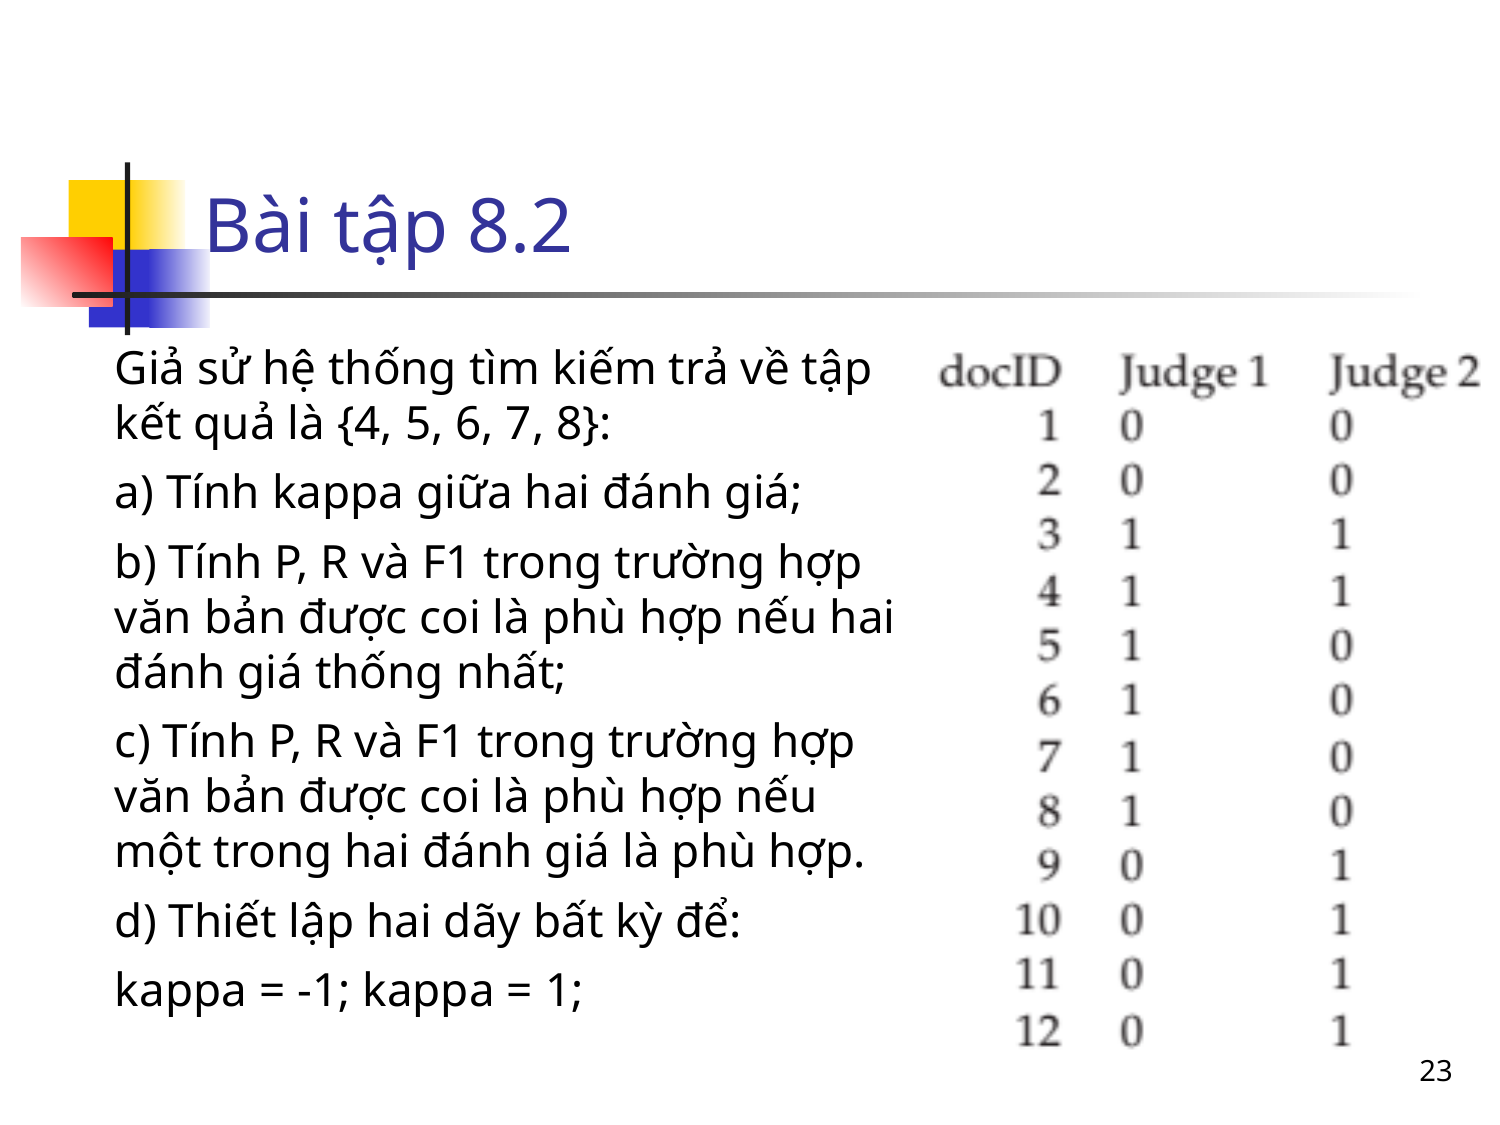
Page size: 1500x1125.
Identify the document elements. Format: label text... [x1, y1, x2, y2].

text_box Giả sử hệ thống tìm kiếm trả về tập kết quả là {4, 5, 6, 7, 8}: a) Tính kappa giữa hai đánh giá; b) Tính P, R và F1 trong trường hợp văn bản được coi là phù hợp nếu hai đánh giá thống nhất; c) Tính P, R và F1 trong trường hợp văn bản được coi là phù hợp nếu một trong hai đánh giá là phù hợp. d) Thiết lập hai dãy bất kỳ để: kappa = -1; kappa = 1; [100, 331, 915, 1071]
title Bài tập 8.2 [188, 35, 1468, 275]
picture [915, 330, 1500, 1071]
slide_number <number> [1155, 1024, 1468, 1100]
